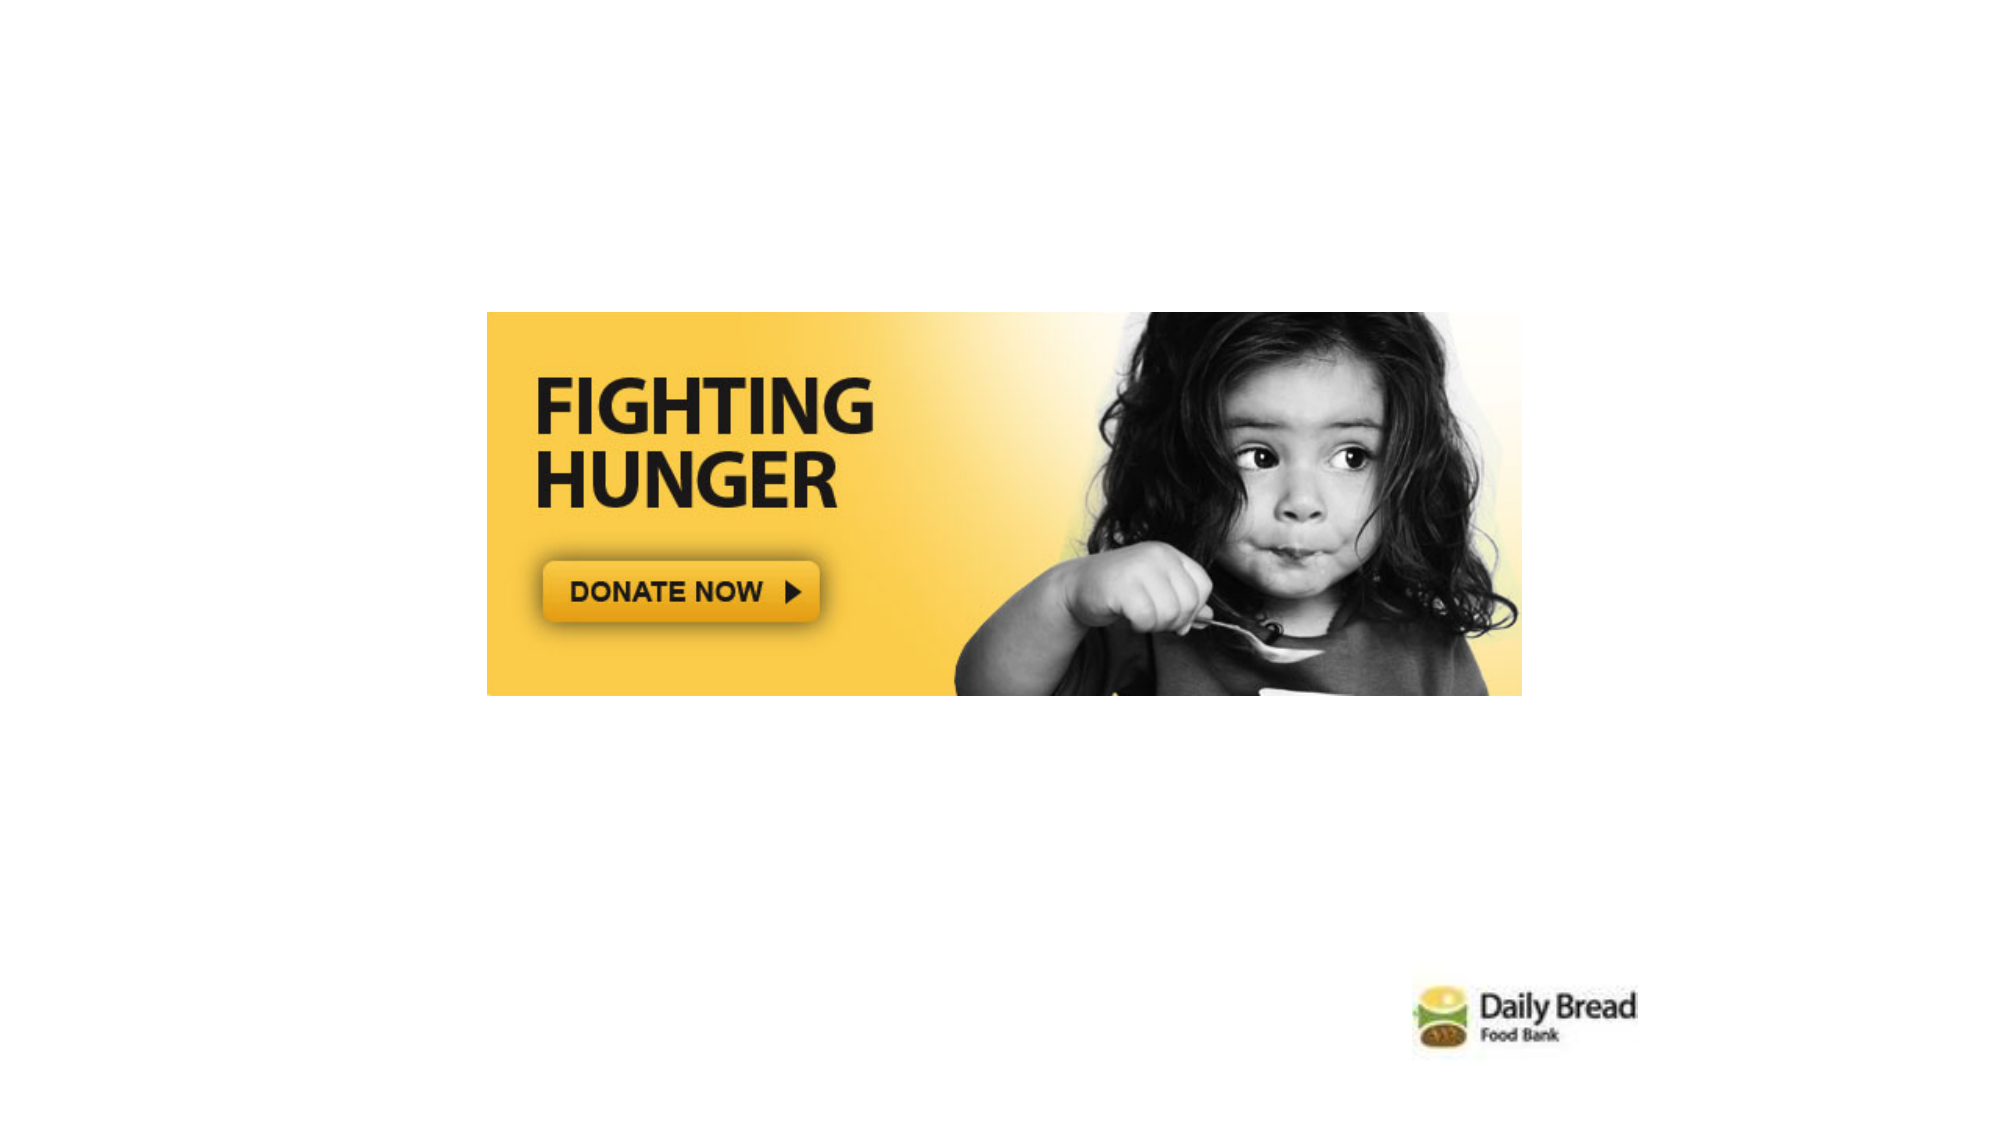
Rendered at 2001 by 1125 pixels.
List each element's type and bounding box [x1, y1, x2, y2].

picture [487, 312, 1522, 696]
picture [1412, 949, 1638, 1075]
